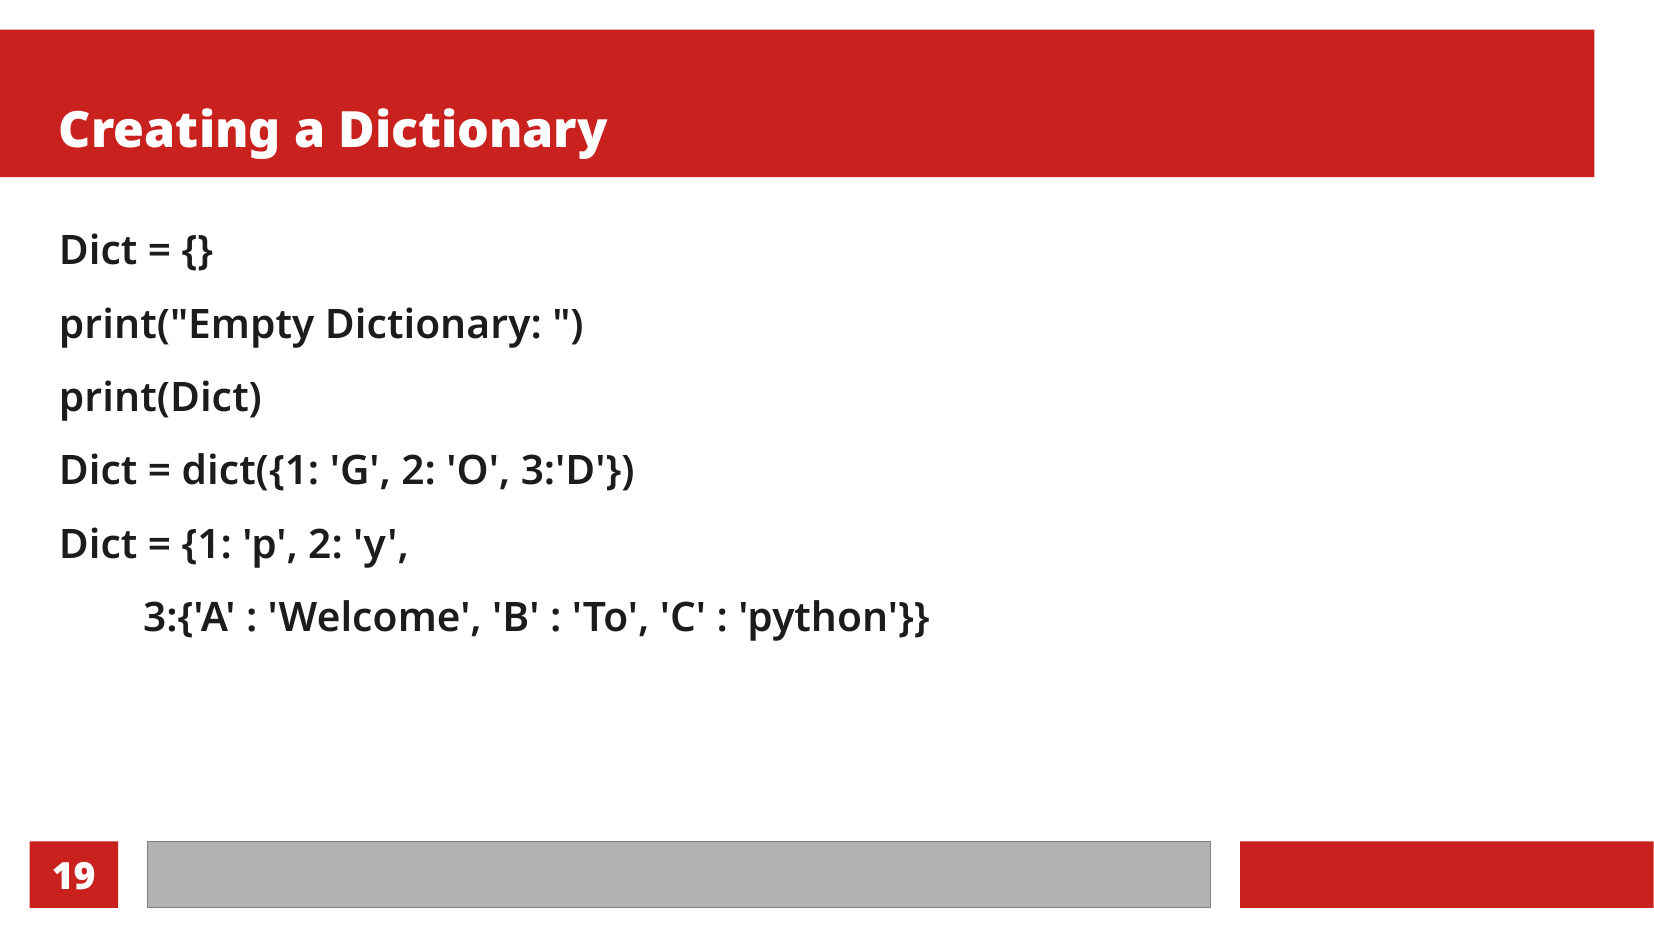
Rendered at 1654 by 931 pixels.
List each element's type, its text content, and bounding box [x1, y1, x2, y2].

list Dict = {} print("Empty Dictionary: ") print(Dict) Dict = dict({1: 'G', 2: 'O', 3:'D'}) Dict = {1: 'p', 2: 'y', 3:{'A' : 'Welcome', 'B' : 'To', 'C' : 'python'}} [59, 221, 1565, 798]
title Creating a Dictionary [59, 44, 1595, 163]
